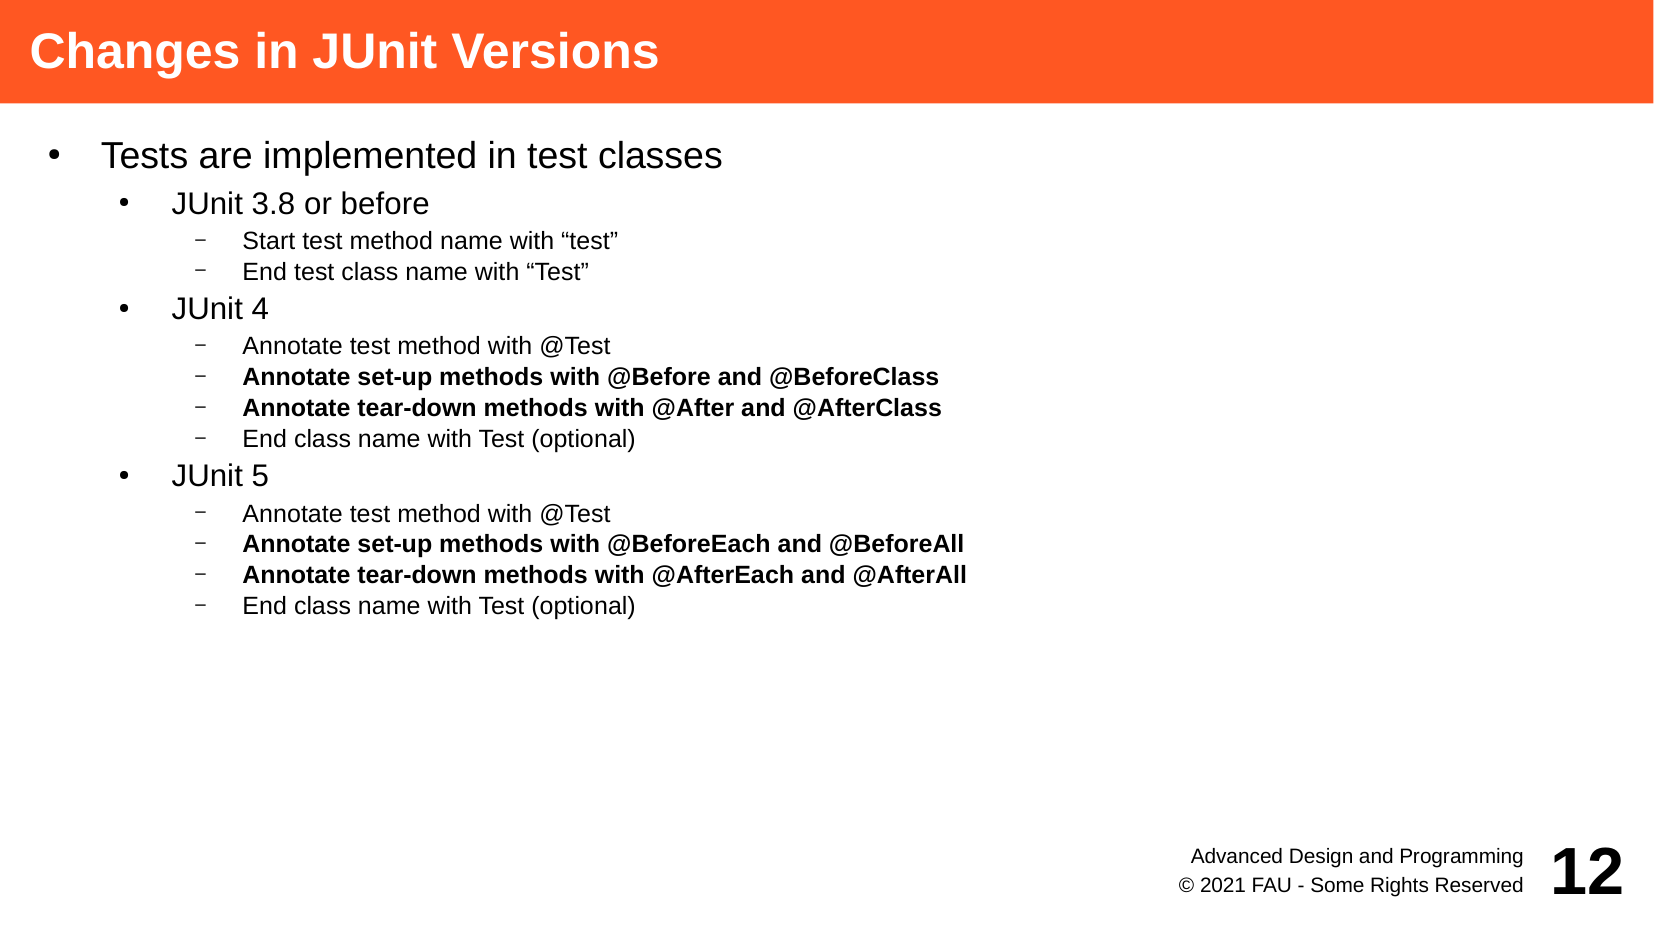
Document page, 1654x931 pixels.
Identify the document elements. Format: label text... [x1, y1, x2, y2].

title Changes in JUnit Versions [0, 0, 1654, 104]
list Tests are implemented in test classes JUnit 3.8 or before Start test method name with “test” End test class name with “Test” JUnit 4 Annotate test method with @Test Annotate set-up methods with @Before and @BeforeClass Annotate tear-down methods with @After and @AfterClass End class name with Test (optional) JUnit 5 Annotate test method with @Test Annotate set-up methods with @BeforeEach and @BeforeAll Annotate tear-down methods with @AfterEach and @AfterAll End class name with Test (optional) [30, 135, 1625, 783]
